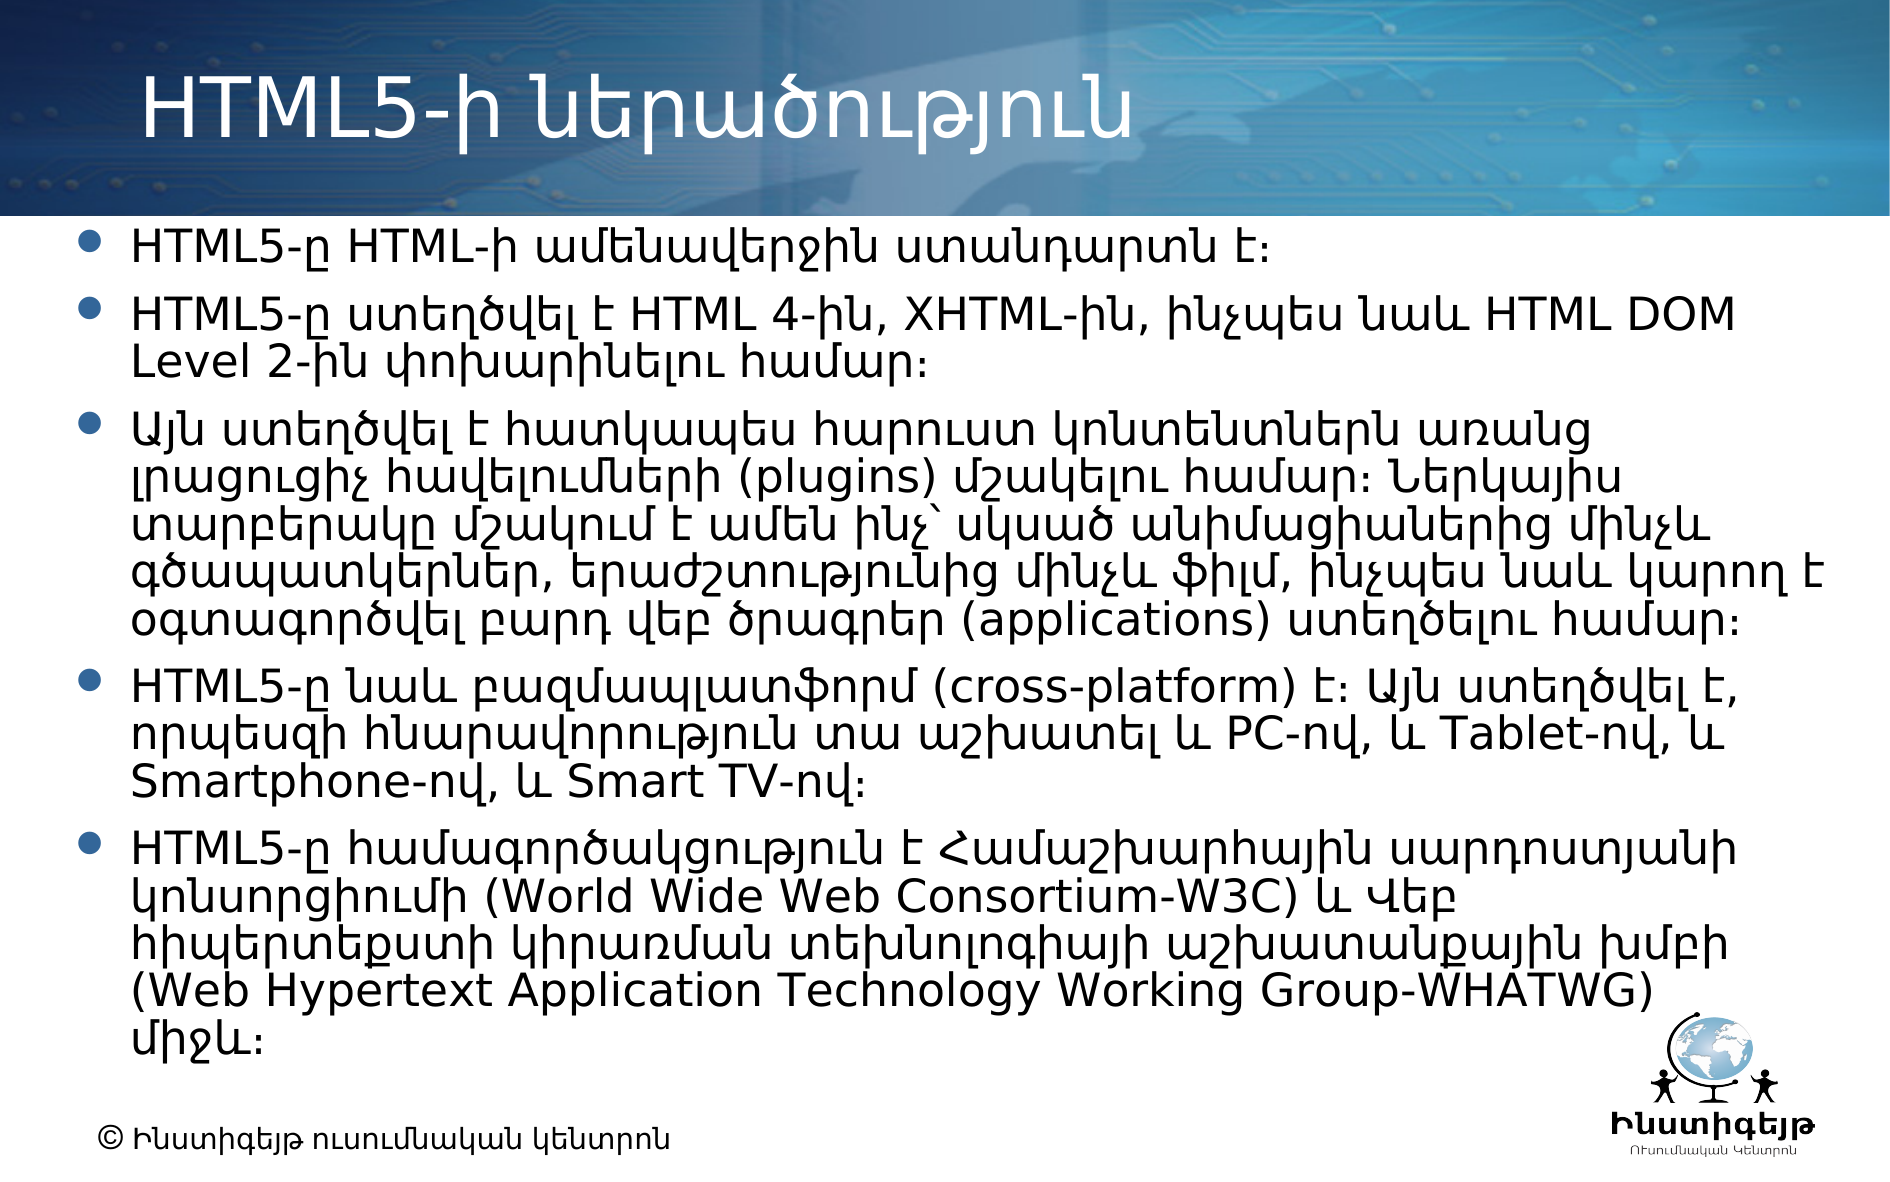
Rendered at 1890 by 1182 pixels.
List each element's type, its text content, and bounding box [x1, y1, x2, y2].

picture [1612, 1085, 1815, 1157]
picture [0, 0, 1890, 216]
list HTML5-ը HTML-ի ամենավերջին ստանդարտն է։ HTML5-ը ստեղծվել է HTML 4-ին, XHTML-ին, ինչպես նաև HTML DOM Level 2-ին փոխարինելու համար։ Այն ստեղծվել է հատկապես հարուստ կոնտենտներն առանց լրացուցիչ հավելումների (plugins) մշակելու համար։ Ներկայիս տարբերակը մշակում է ամեն ինչ՝ սկսած անիմացիաներից մինչև գծապատկերներ, երաժշտությունից մինչև ֆիլմ, ինչպես նաև կարող է օգտագործվել բարդ վեբ ծրագրեր (applications) ստեղծելու համար։ HTML5-ը նաև բազմապլատֆորմ (cross-platform) է։ Այն ստեղծվել է, որպեսզի հնարավորություն տա աշխատել և PC-ով, և Tablet-ով, և Smartphone-ով, և Smart TV-ով։ HTML5-ը համագործակցություն է Համաշխարհային սարդոստյանի կոնսորցիումի (World Wide Web Consortium-W3C) և Վեբ հիպերտեքստի կիրառման տեխնոլոգիայի աշխատանքային խմբի (Web Hypertext Application Technology Working Group-WHATWG) միջև։ [75, 224, 1838, 255]
